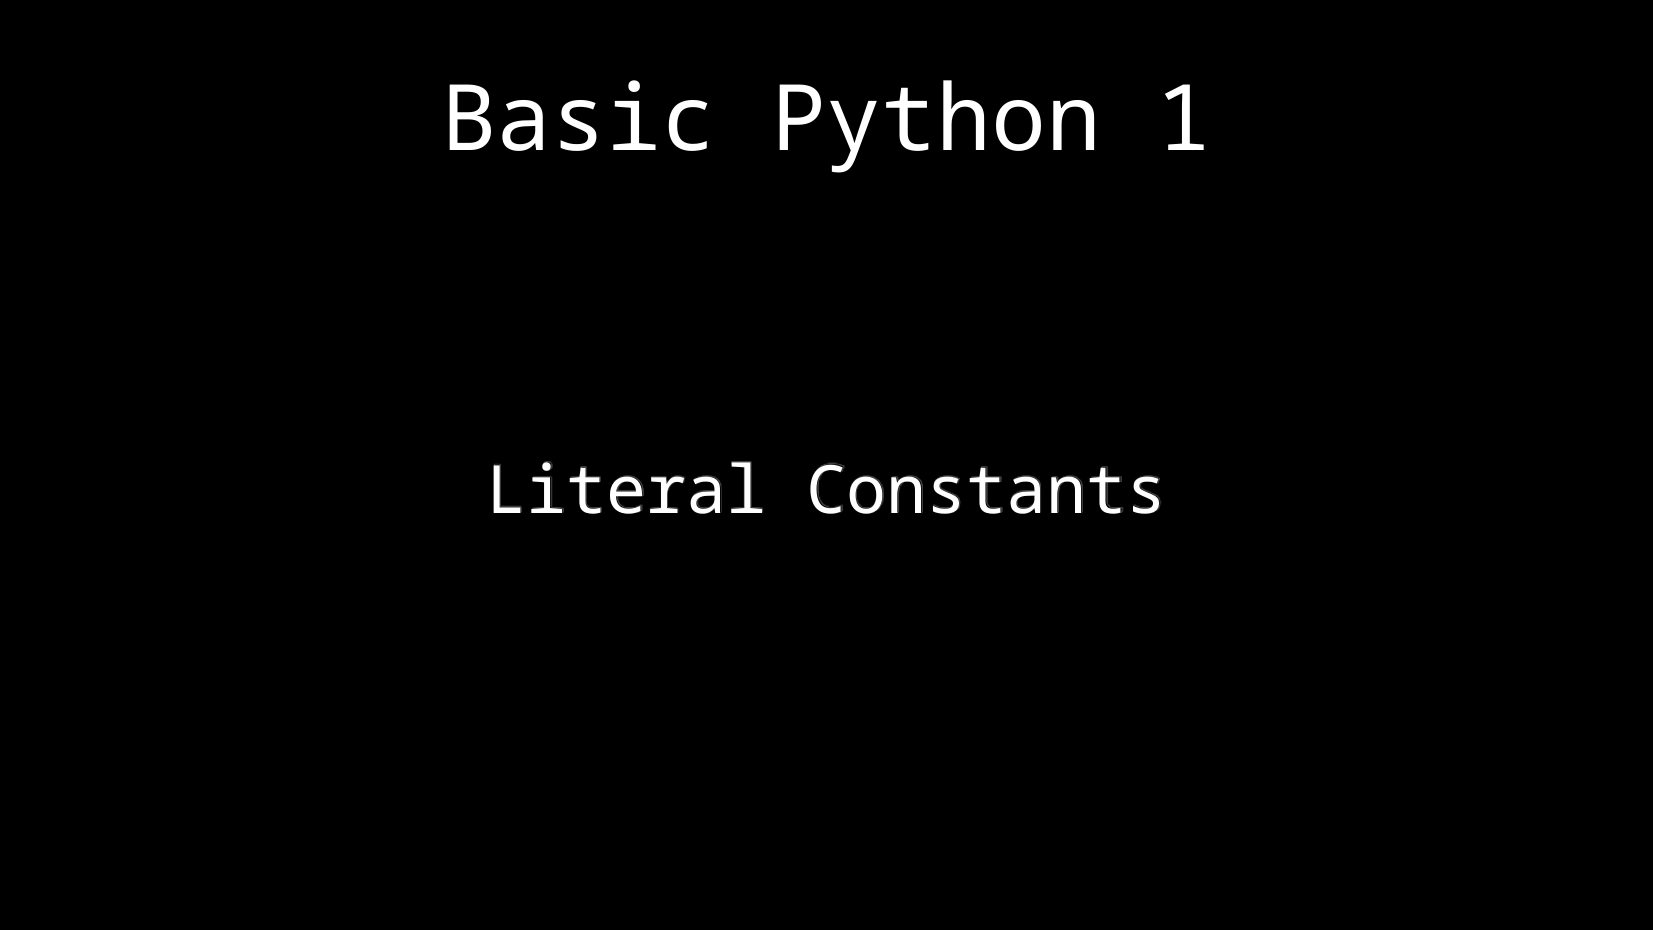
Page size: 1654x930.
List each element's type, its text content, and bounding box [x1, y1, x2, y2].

title Basic Python 1 [82, 37, 1571, 193]
subtitle Literal Constants [82, 217, 1571, 757]
